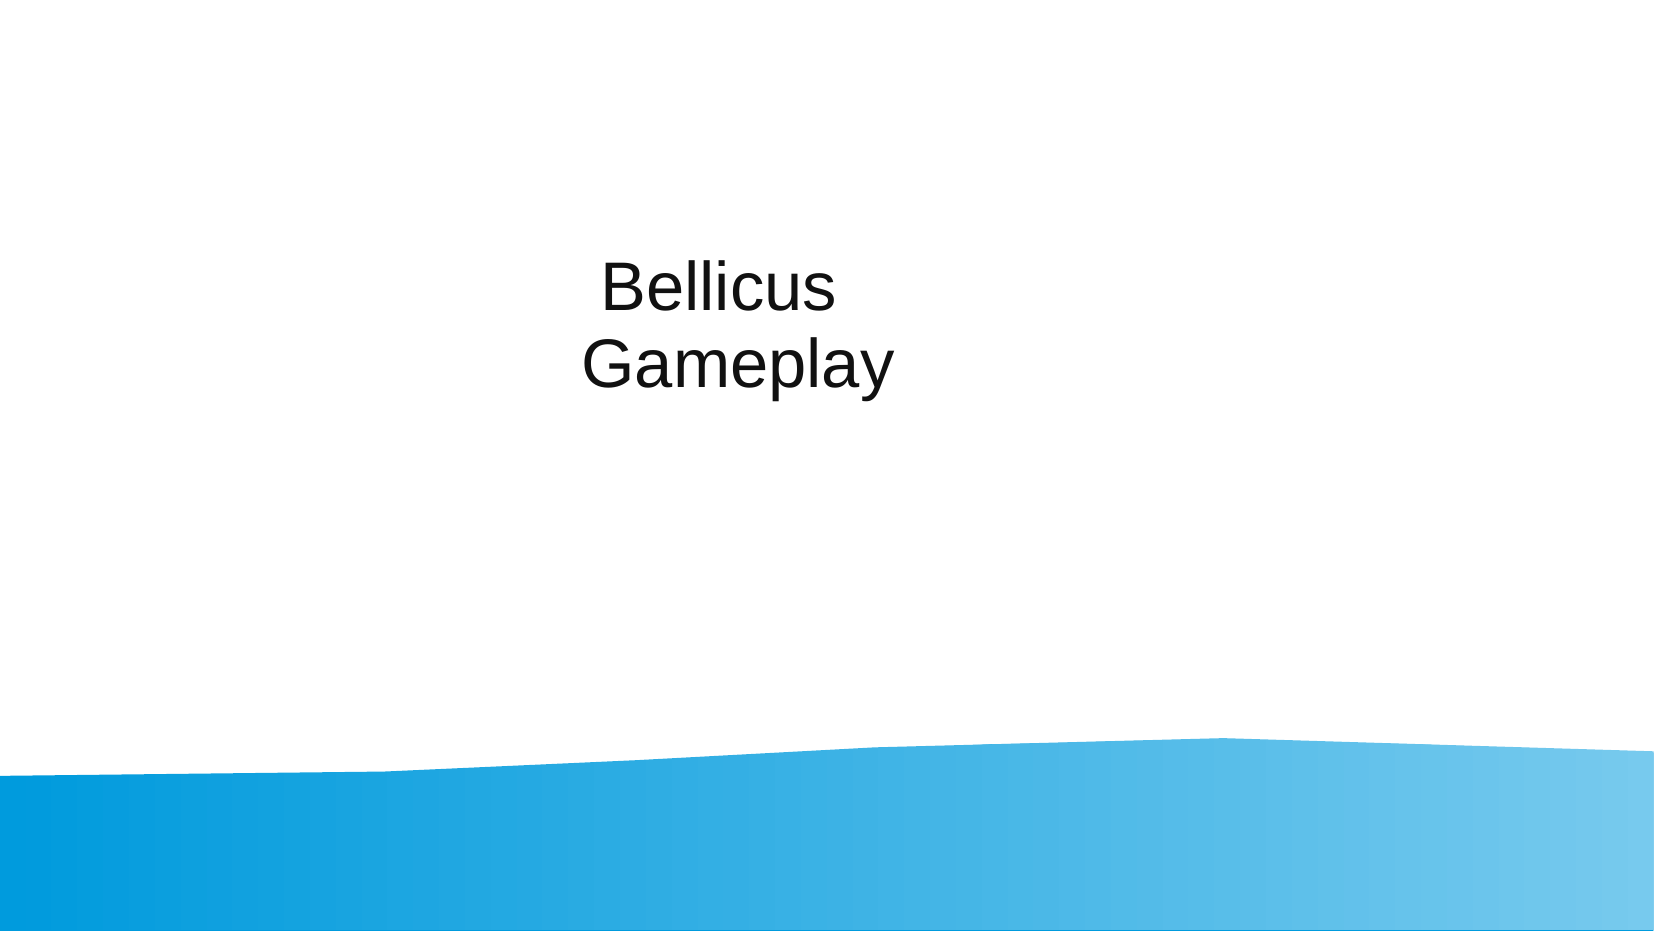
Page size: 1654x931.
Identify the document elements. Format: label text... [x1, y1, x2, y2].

title Bellicus Gameplay [0, 236, 1477, 414]
